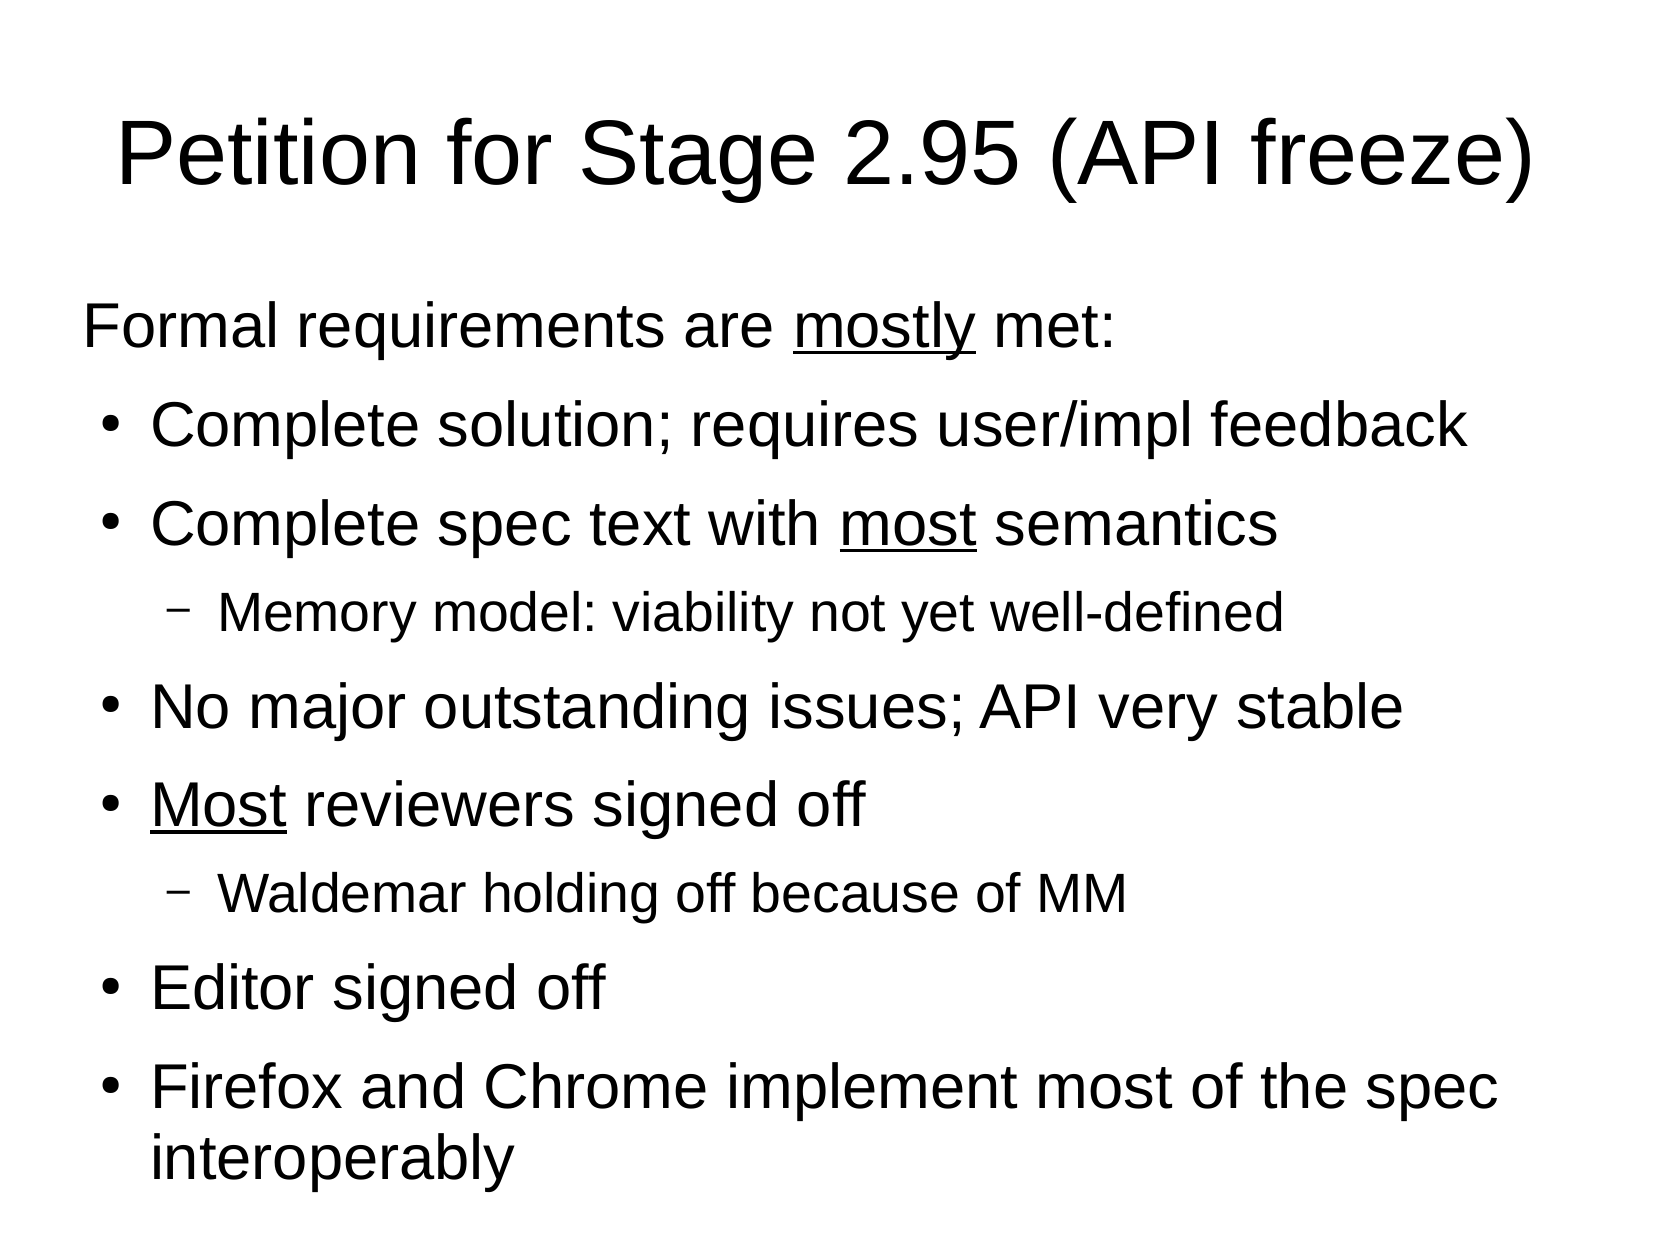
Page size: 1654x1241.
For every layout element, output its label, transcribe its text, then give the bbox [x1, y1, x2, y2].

list Formal requirements are mostly met: Complete solution; requires user/impl feedback Complete spec text with most semantics Memory model: viability not yet well-defined No major outstanding issues; API very stable Most reviewers signed off Waldemar holding off because of MM Editor signed off Firefox and Chrome implement most of the spec interoperably [82, 290, 1571, 1201]
title Petition for Stage 2.95 (API freeze) [82, 49, 1571, 257]
